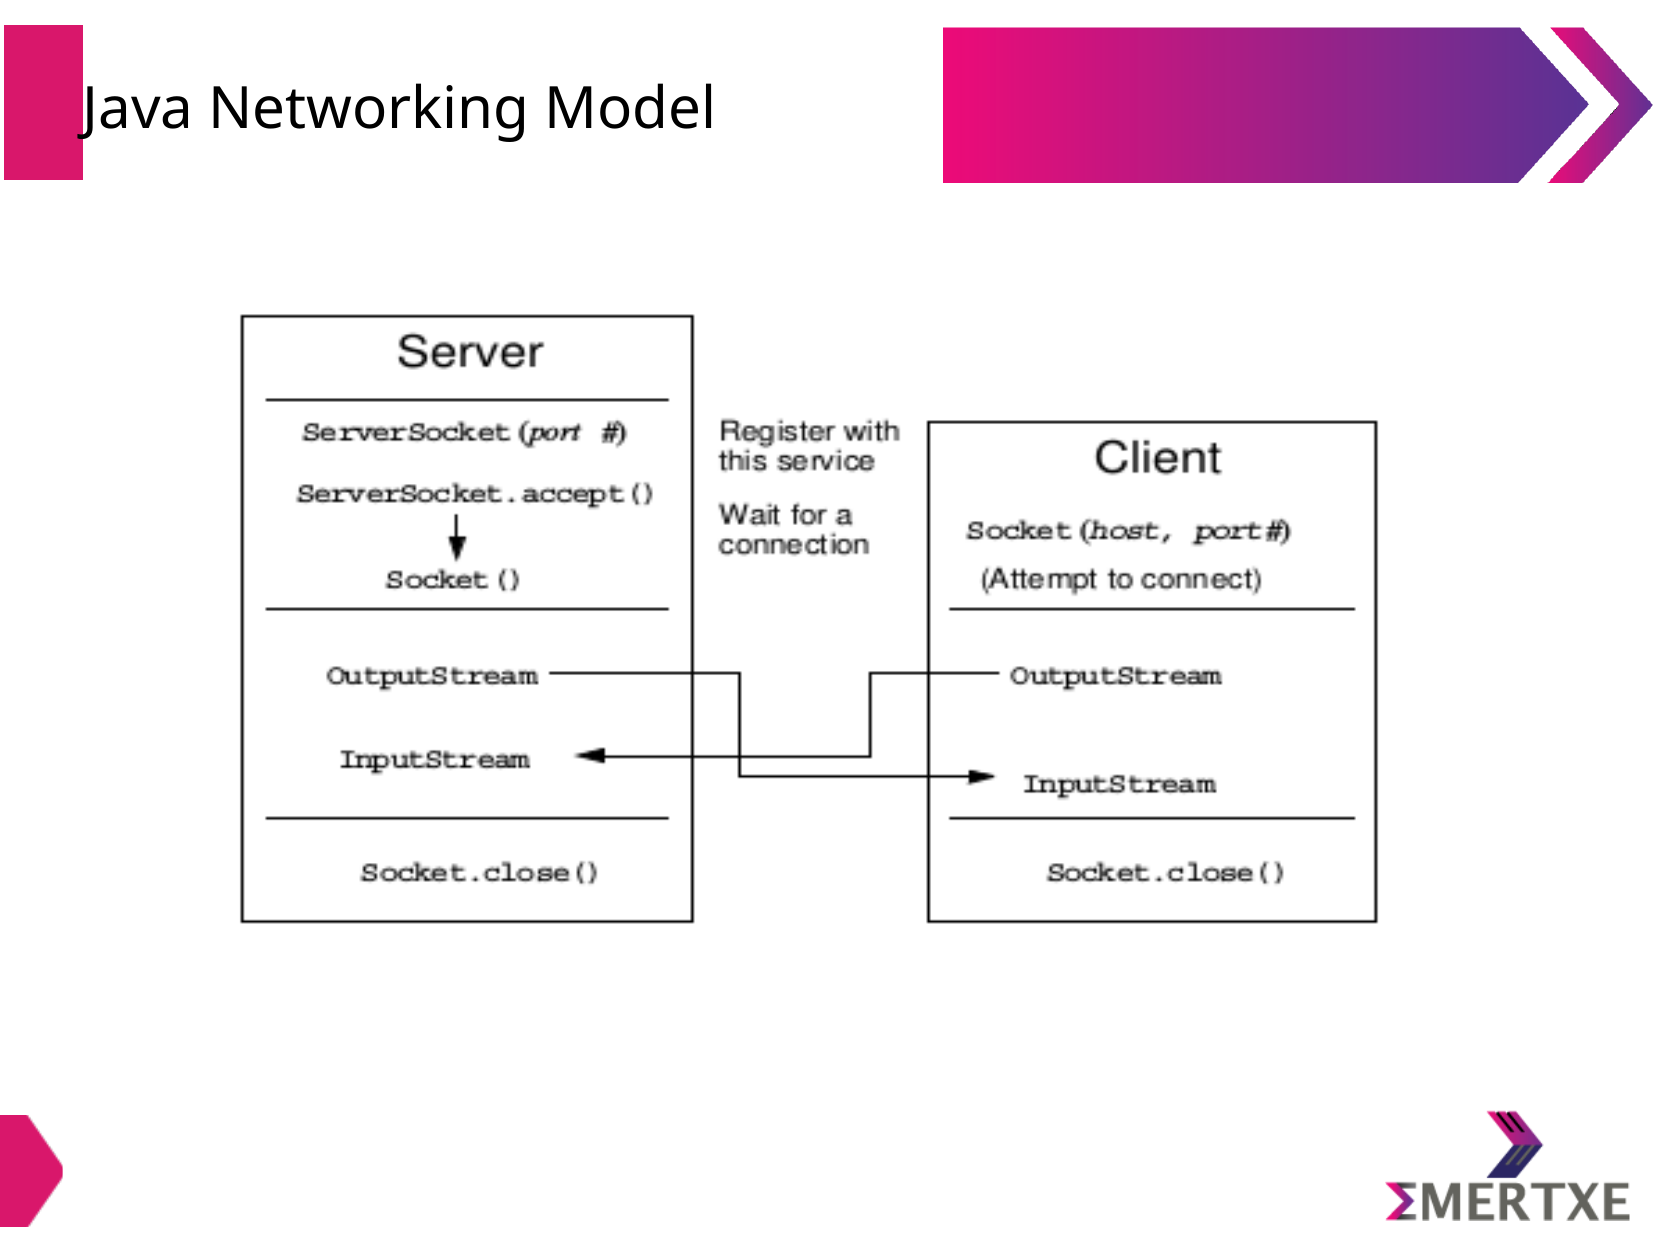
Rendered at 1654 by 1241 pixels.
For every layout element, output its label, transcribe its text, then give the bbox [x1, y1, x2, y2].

title Java Networking Model [82, 2, 1571, 210]
picture [1385, 1107, 1631, 1221]
picture [1571, 27, 1653, 183]
picture [150, 269, 1531, 991]
